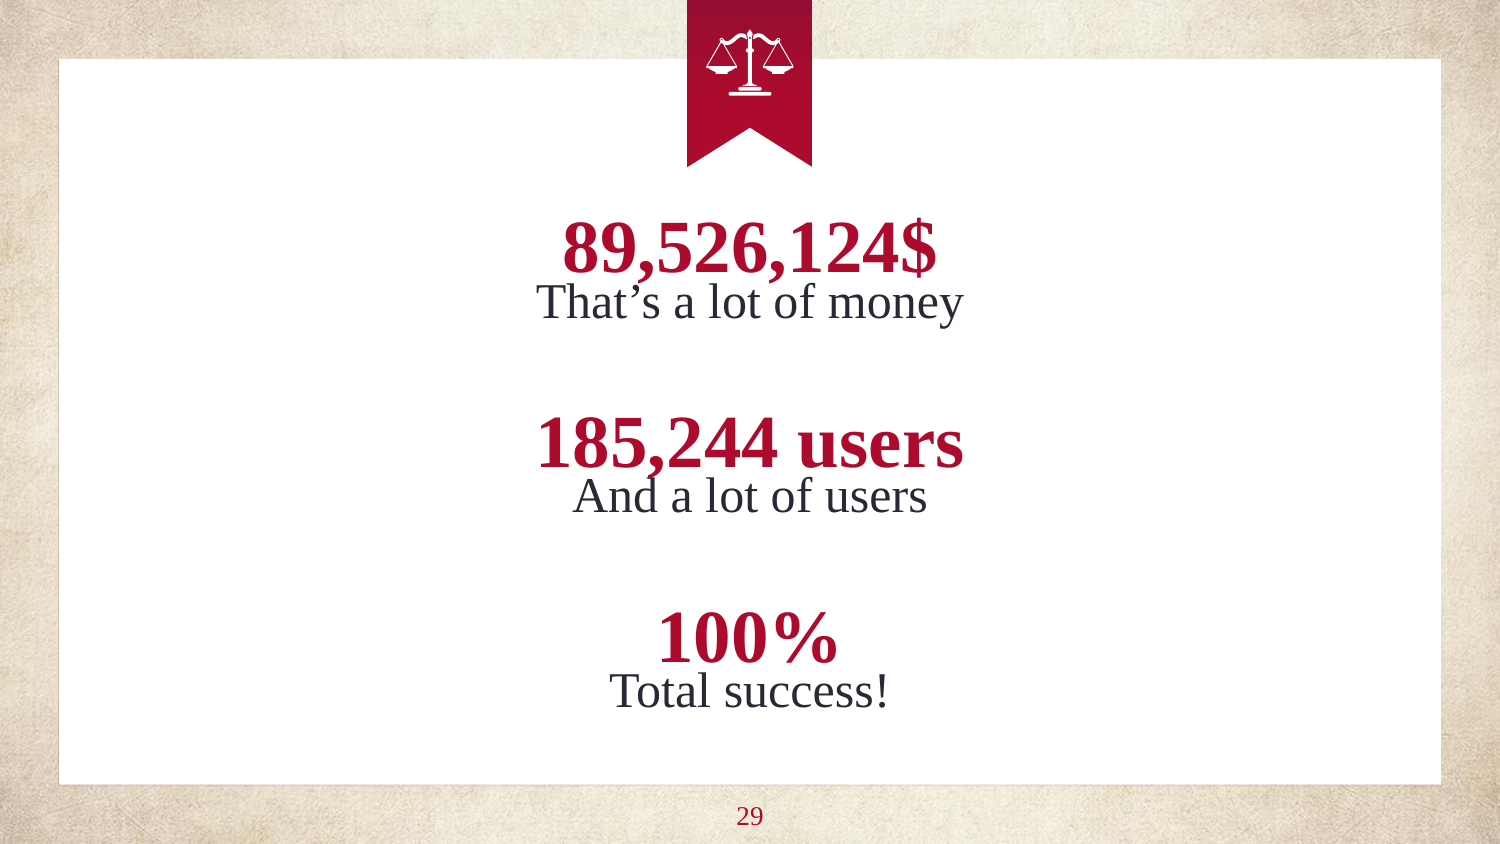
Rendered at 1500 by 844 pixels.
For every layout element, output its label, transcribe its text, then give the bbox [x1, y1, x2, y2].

title 100% [112, 544, 1388, 657]
slide_number <number> [666, 784, 834, 844]
picture [0, 0, 687, 844]
title 89,526,124$ [112, 154, 1388, 268]
title 185,244 users [112, 349, 1388, 462]
picture [813, 0, 1500, 844]
subtitle And a lot of users [112, 462, 1388, 532]
subtitle That’s a lot of money [112, 268, 1388, 337]
subtitle Total success! [112, 657, 1388, 727]
